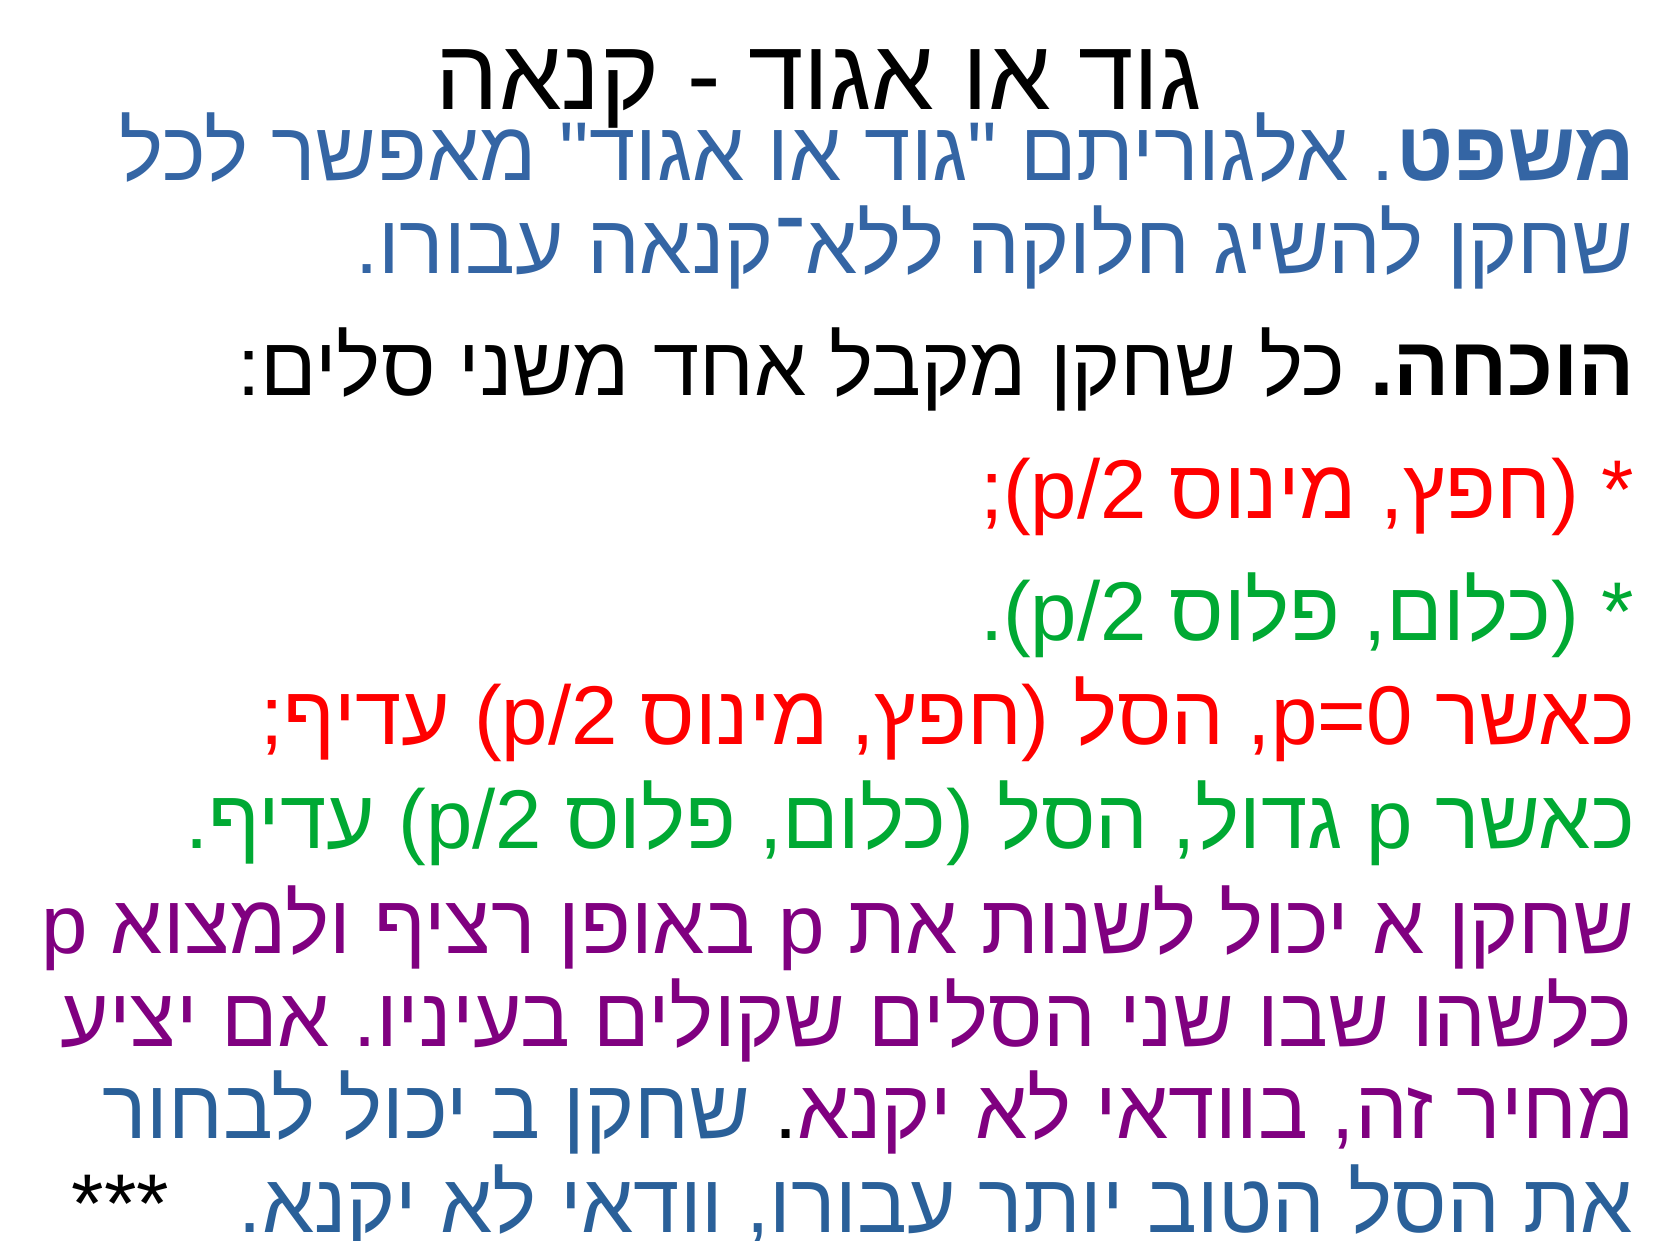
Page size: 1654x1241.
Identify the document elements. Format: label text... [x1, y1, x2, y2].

title גוד או אגוד - קנאה [0, 0, 1654, 151]
list משפט. אלגוריתם "גוד או אגוד" מאפשר לכל שחקן להשיג חלוקה ללא־קנאה עבורו. הוכחה. כל שחקן מקבל אחד משני סלים: * (חפץ, מינוס p/2); * (כלום, פלוס p/2). כאשר p=0, הסל (חפץ, מינוס p/2) עדיף; כאשר p גדול, הסל (כלום, פלוס p/2) עדיף. שחקן א יכול לשנות את p באופן רציף ולמצוא p כלשהו שבו שני הסלים שקולים בעיניו. אם יציע מחיר זה, בוודאי לא יקנא. שחקן ב יכול לבחור את הסל הטוב יותר עבורו, וודאי לא יקנא. *** [15, 105, 1636, 1150]
